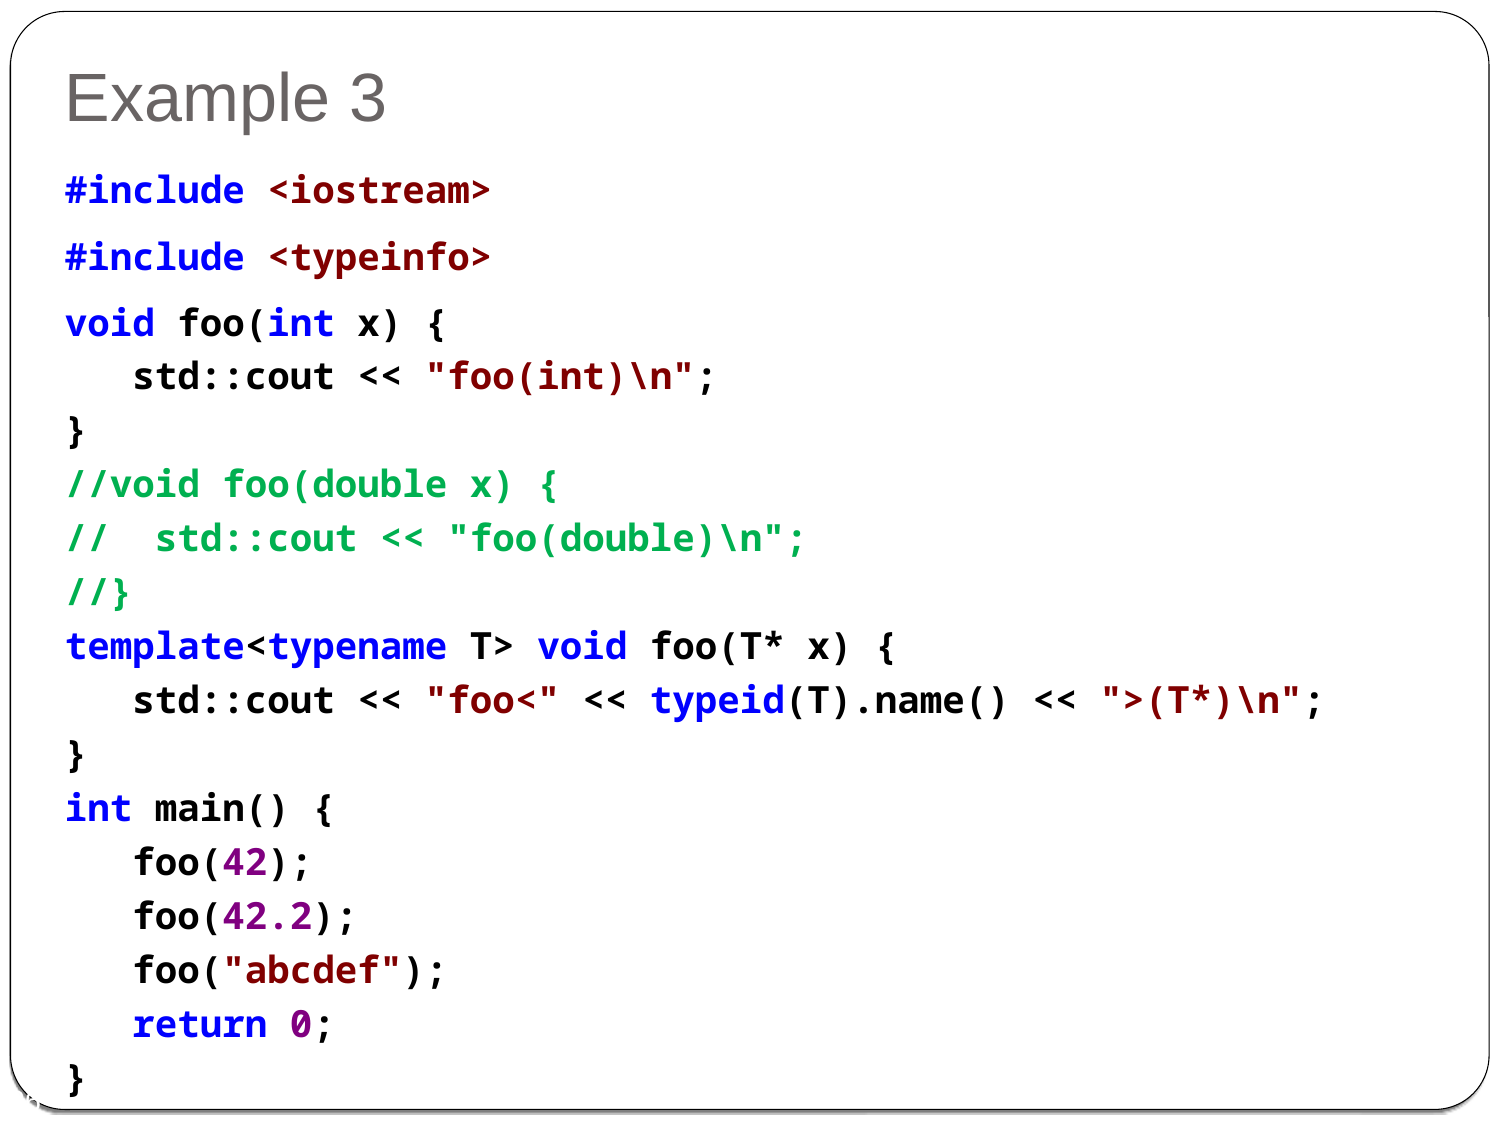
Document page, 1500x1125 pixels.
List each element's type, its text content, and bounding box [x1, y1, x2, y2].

slide_number <number> [0, 1074, 50, 1125]
list #include <iostream> #include <typeinfo> void foo(int x) { std::cout << "foo(int)\n"; } //void foo(double x) { // std::cout << "foo(double)\n"; //} template<typename T> void foo(T* x) { std::cout << "foo<" << typeid(T).name() << ">(T*)\n"; } int main() { foo(42); foo(42.2); foo("abcdef"); return 0; } [50, 149, 1450, 1088]
title Example 3 [50, 45, 1450, 149]
